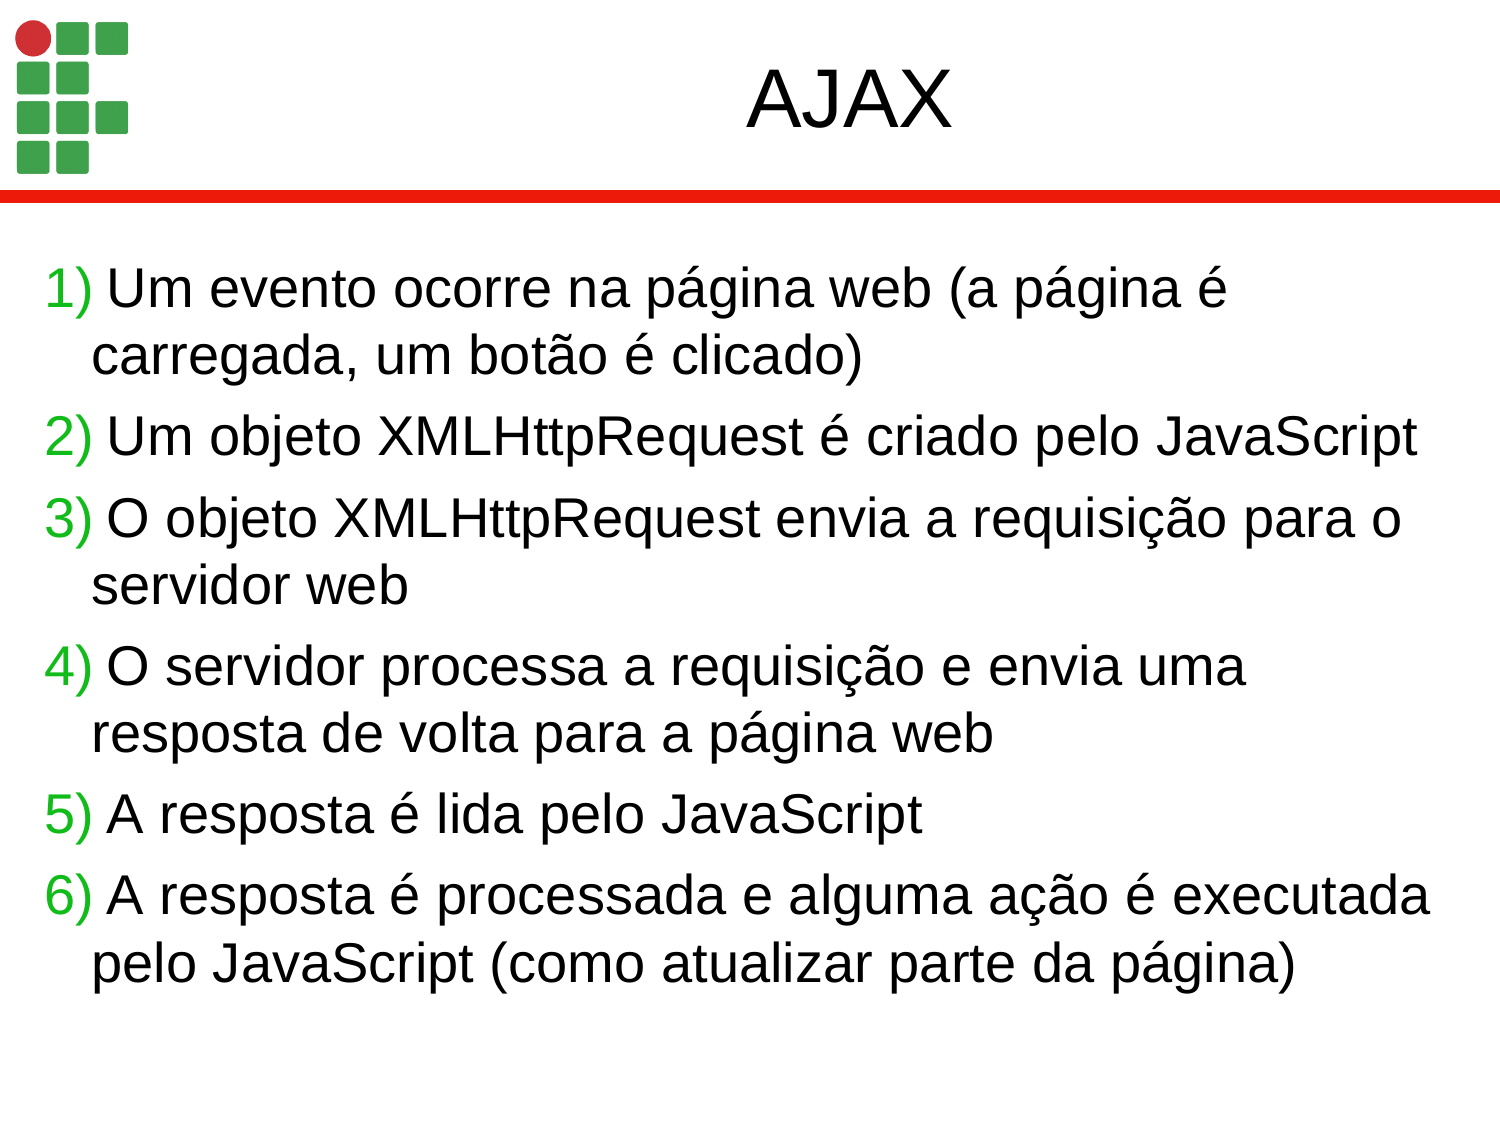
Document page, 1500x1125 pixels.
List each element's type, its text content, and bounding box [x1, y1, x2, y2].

title AJAX [230, 0, 1471, 202]
list Um evento ocorre na página web (a página é carregada, um botão é clicado) Um objeto XMLHttpRequest é criado pelo JavaScript O objeto XMLHttpRequest envia a requisição para o servidor web O servidor processa a requisição e envia uma resposta de volta para a página web A resposta é lida pelo JavaScript A resposta é processada e alguma ação é executada pelo JavaScript (como atualizar parte da página) [29, 207, 1471, 1087]
picture [14, 16, 130, 178]
